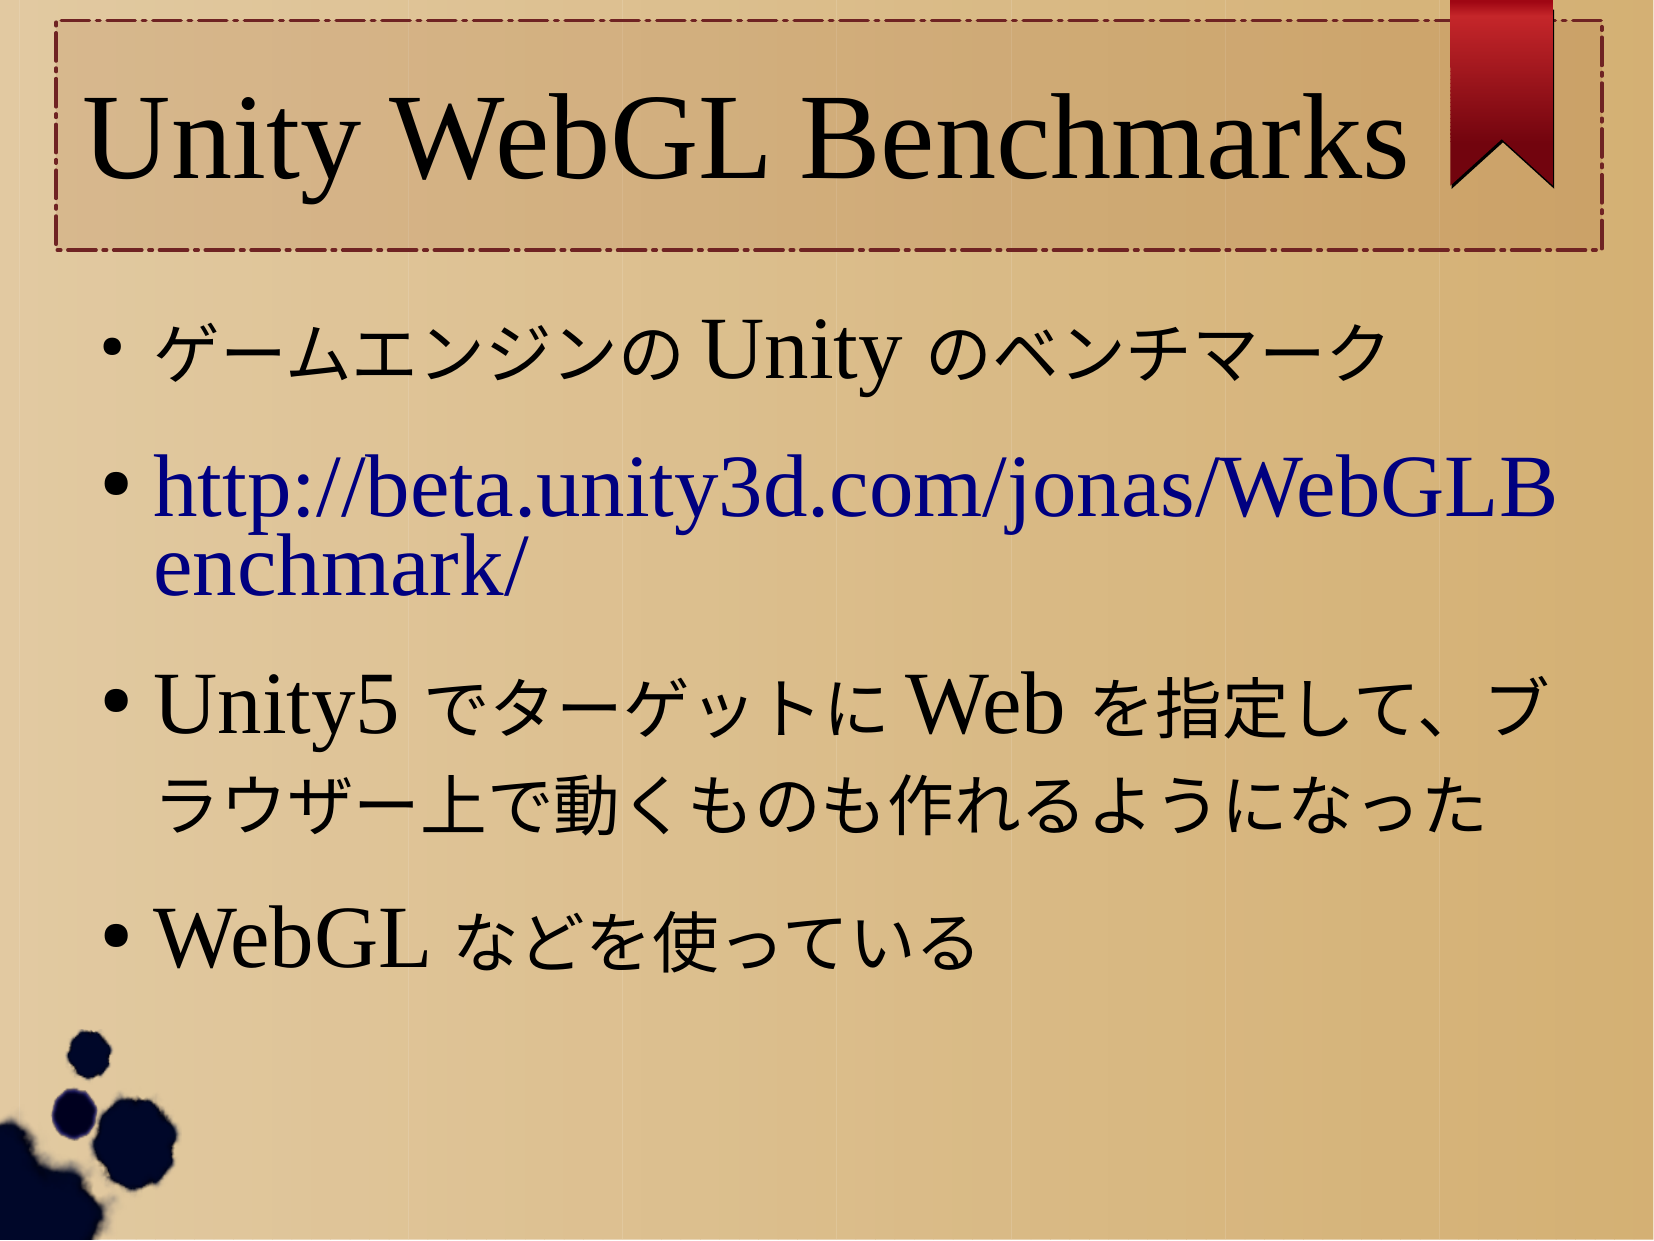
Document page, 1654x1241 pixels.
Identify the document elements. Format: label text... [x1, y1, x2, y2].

list ゲームエンジンの Unity のベンチマーク http://beta.unity3d.com/jonas/WebGLBenchmark/ Unity5 でターゲットに Web を指定して、ブラウザー上で動くものも作れるようになった WebGL などを使っている [82, 299, 1571, 1019]
title Unity WebGL Benchmarks [82, 47, 1412, 229]
